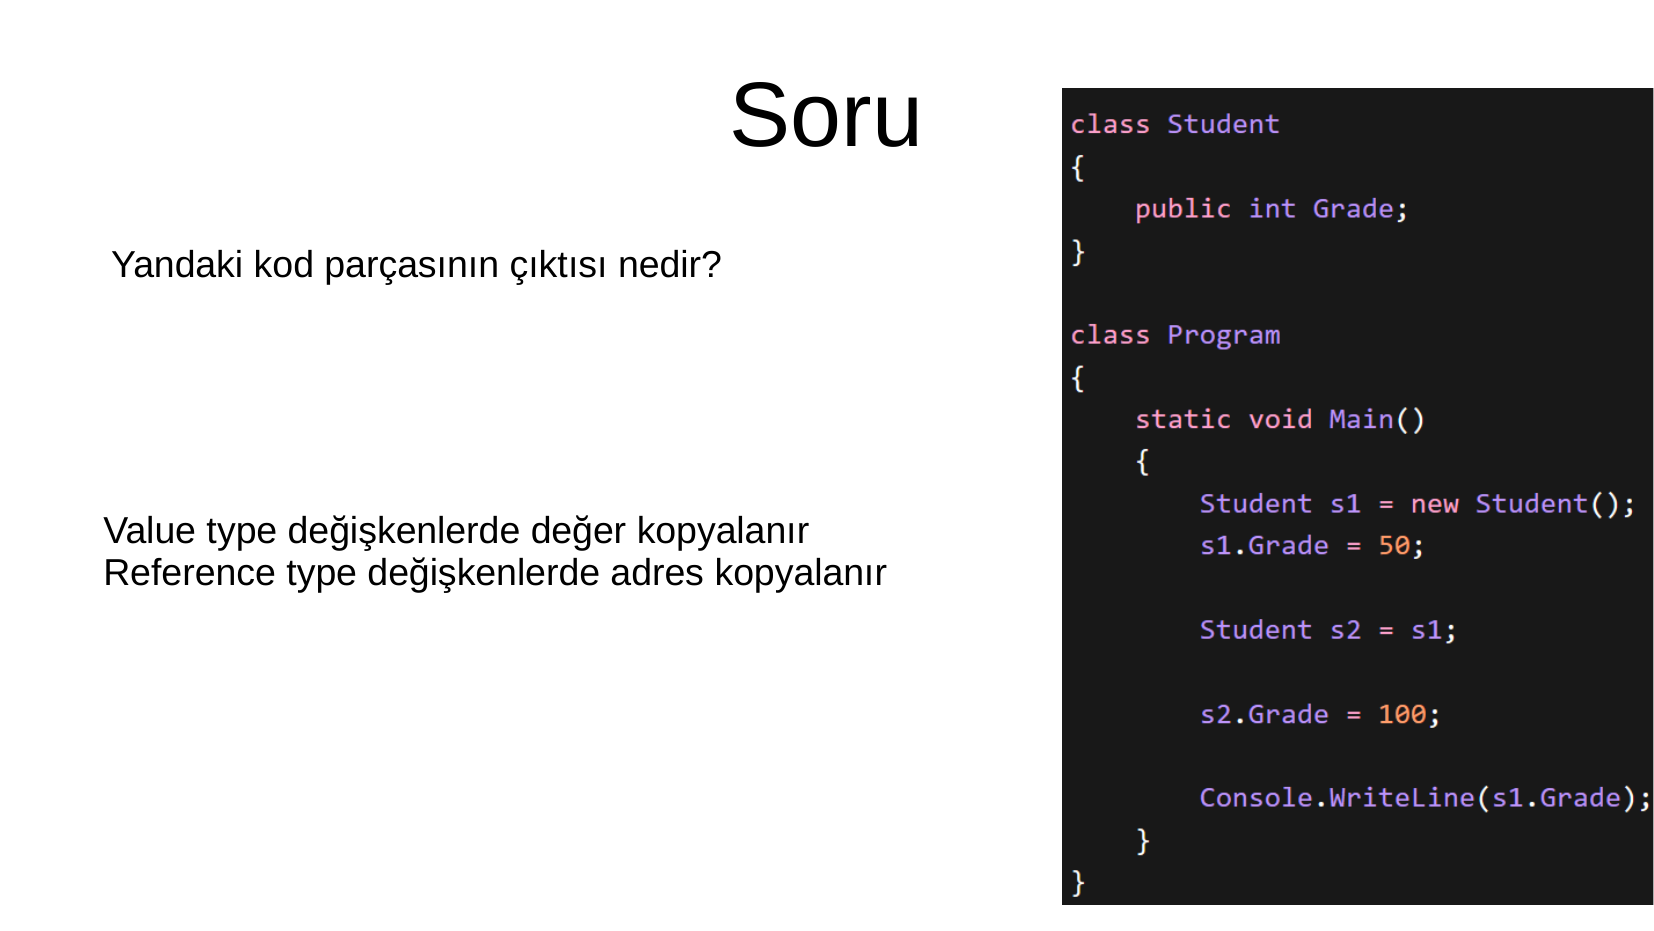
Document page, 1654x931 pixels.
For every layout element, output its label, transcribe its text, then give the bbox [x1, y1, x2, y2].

title Soru [82, 37, 1571, 193]
text_box Value type değişkenlerde değer kopyalanır Reference type değişkenlerde adres kopyalanır [88, 501, 905, 601]
picture [1062, 88, 1654, 905]
text_box Yandaki kod parçasının çıktısı nedir? [96, 236, 739, 294]
